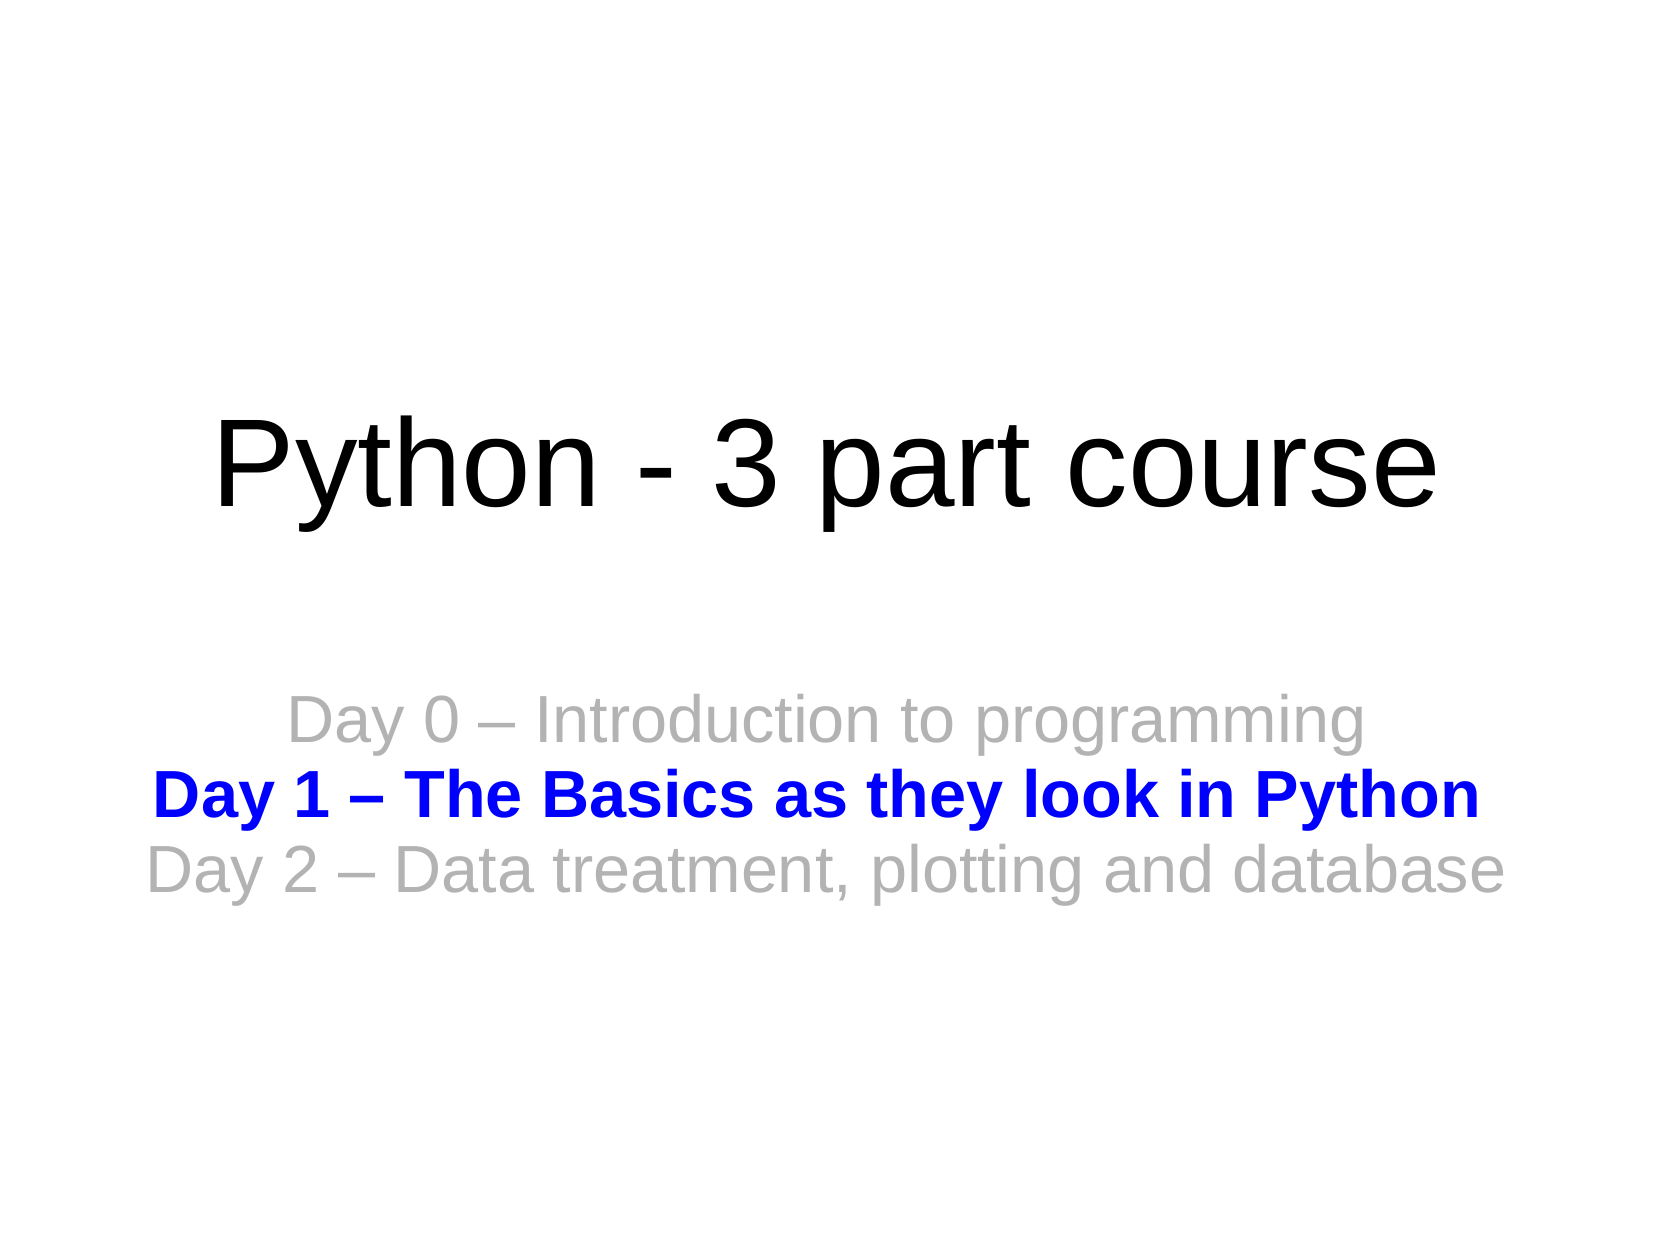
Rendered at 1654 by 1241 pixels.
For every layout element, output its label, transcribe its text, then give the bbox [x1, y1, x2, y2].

subtitle Python - 3 part course Day 0 – Introduction to programming Day 1 – The Basics as they look in Python Day 2 – Data treatment, plotting and database [82, 290, 1571, 1010]
